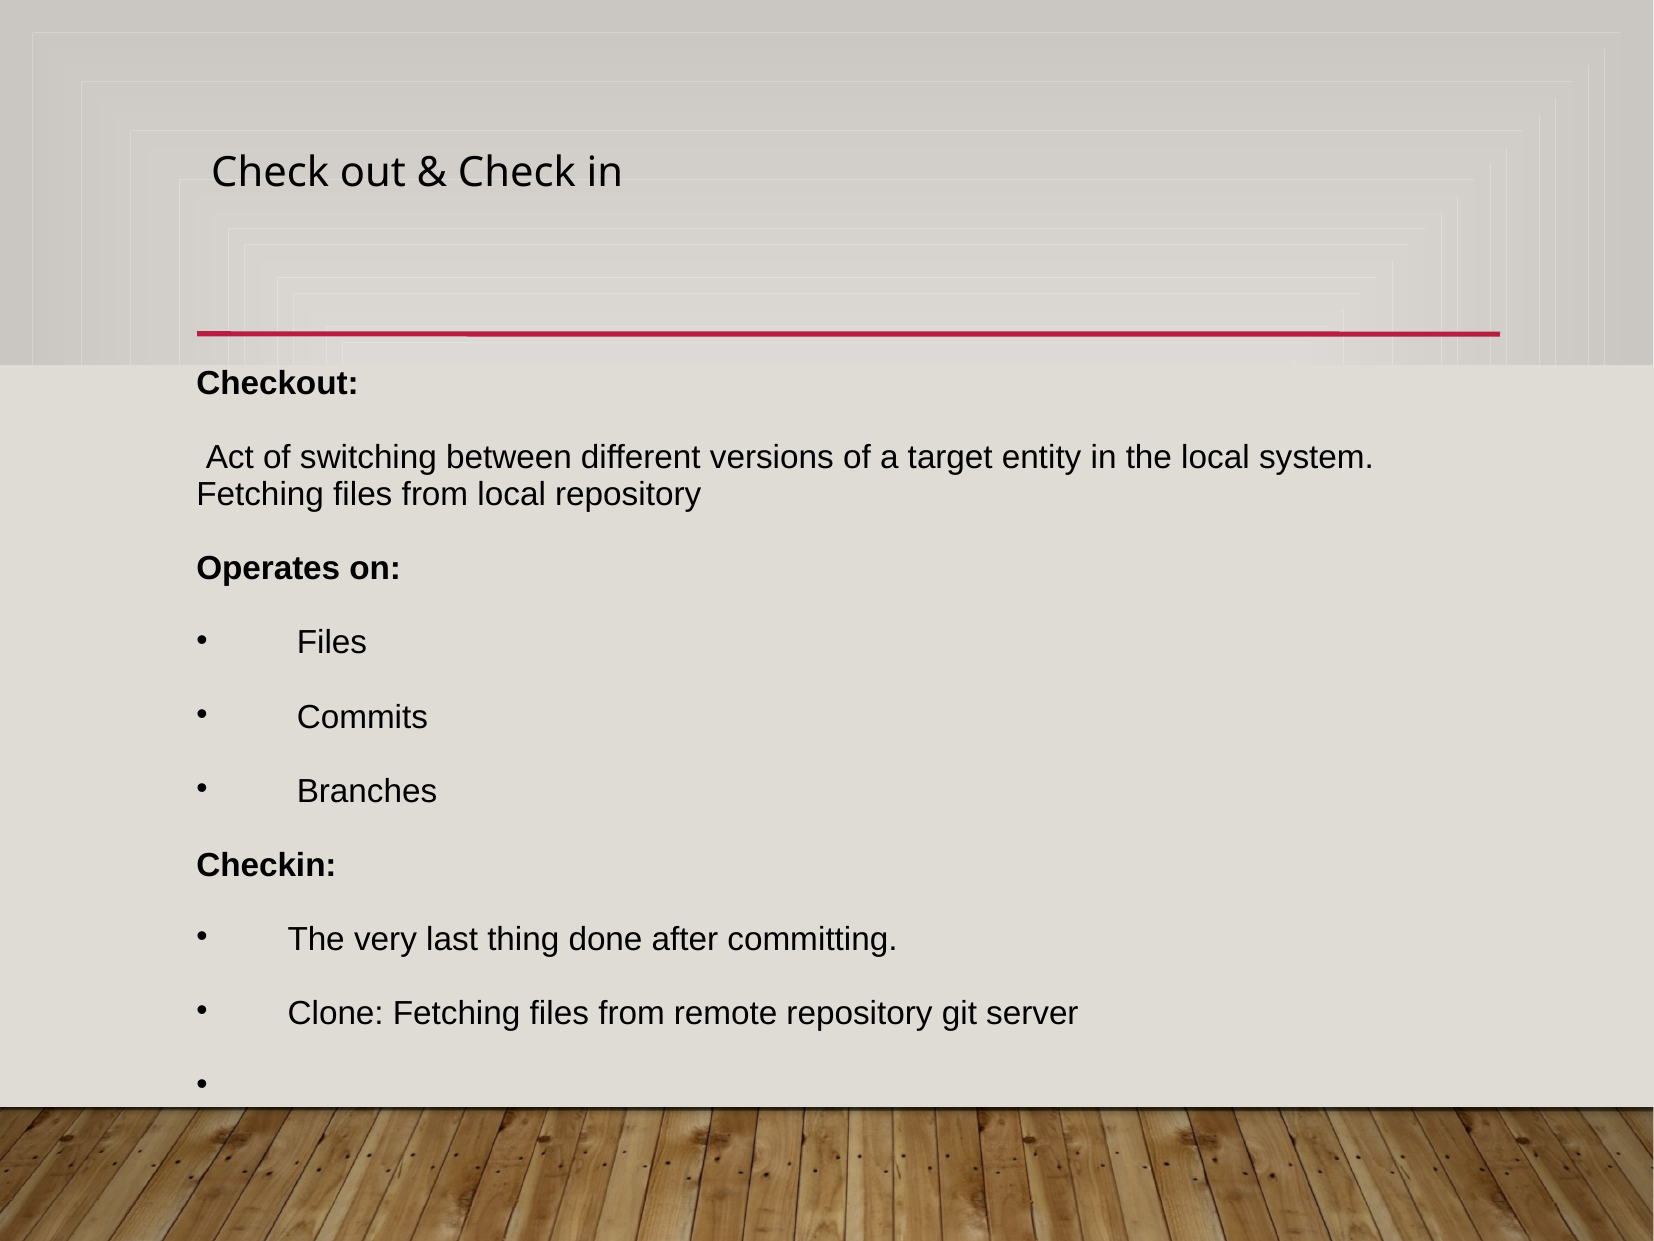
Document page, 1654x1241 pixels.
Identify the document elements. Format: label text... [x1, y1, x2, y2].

subtitle Checkout: Act of switching between different versions of a target entity in the local system. Fetching files from local repository Operates on: Files Commits Branches Checkin: The very last thing done after committing. Clone: Fetching files from remote repository git server [196, 364, 1499, 988]
picture [0, 1107, 1654, 1241]
title Check out & Check in [196, 145, 1499, 335]
